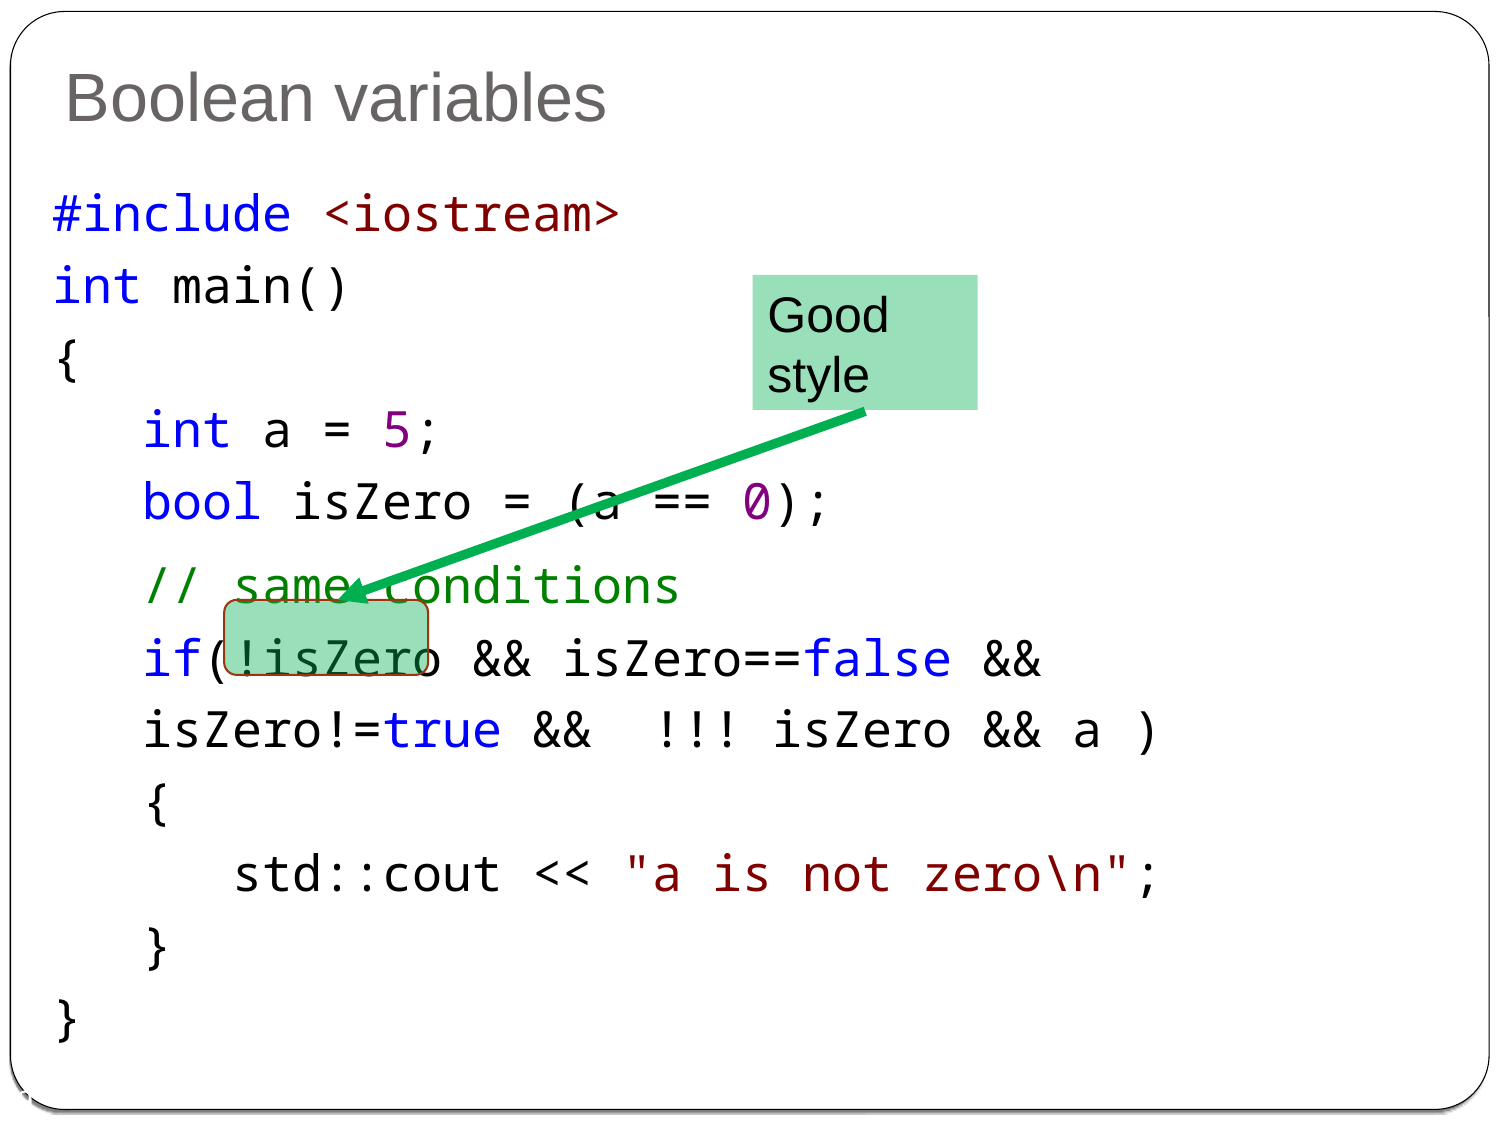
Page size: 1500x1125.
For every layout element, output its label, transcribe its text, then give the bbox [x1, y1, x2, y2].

slide_number <number> [0, 1074, 50, 1125]
title Boolean variables [50, 45, 1450, 150]
text_box [224, 599, 429, 675]
text_box Good style [752, 274, 978, 410]
list #include <iostream> int main() { int a = 5; bool isZero = (a == 0); // same conditions if(!isZero && isZero==false && isZero!=true && !!! isZero && a ) { std::cout << "a is not zero\n"; } } [37, 162, 1463, 1088]
